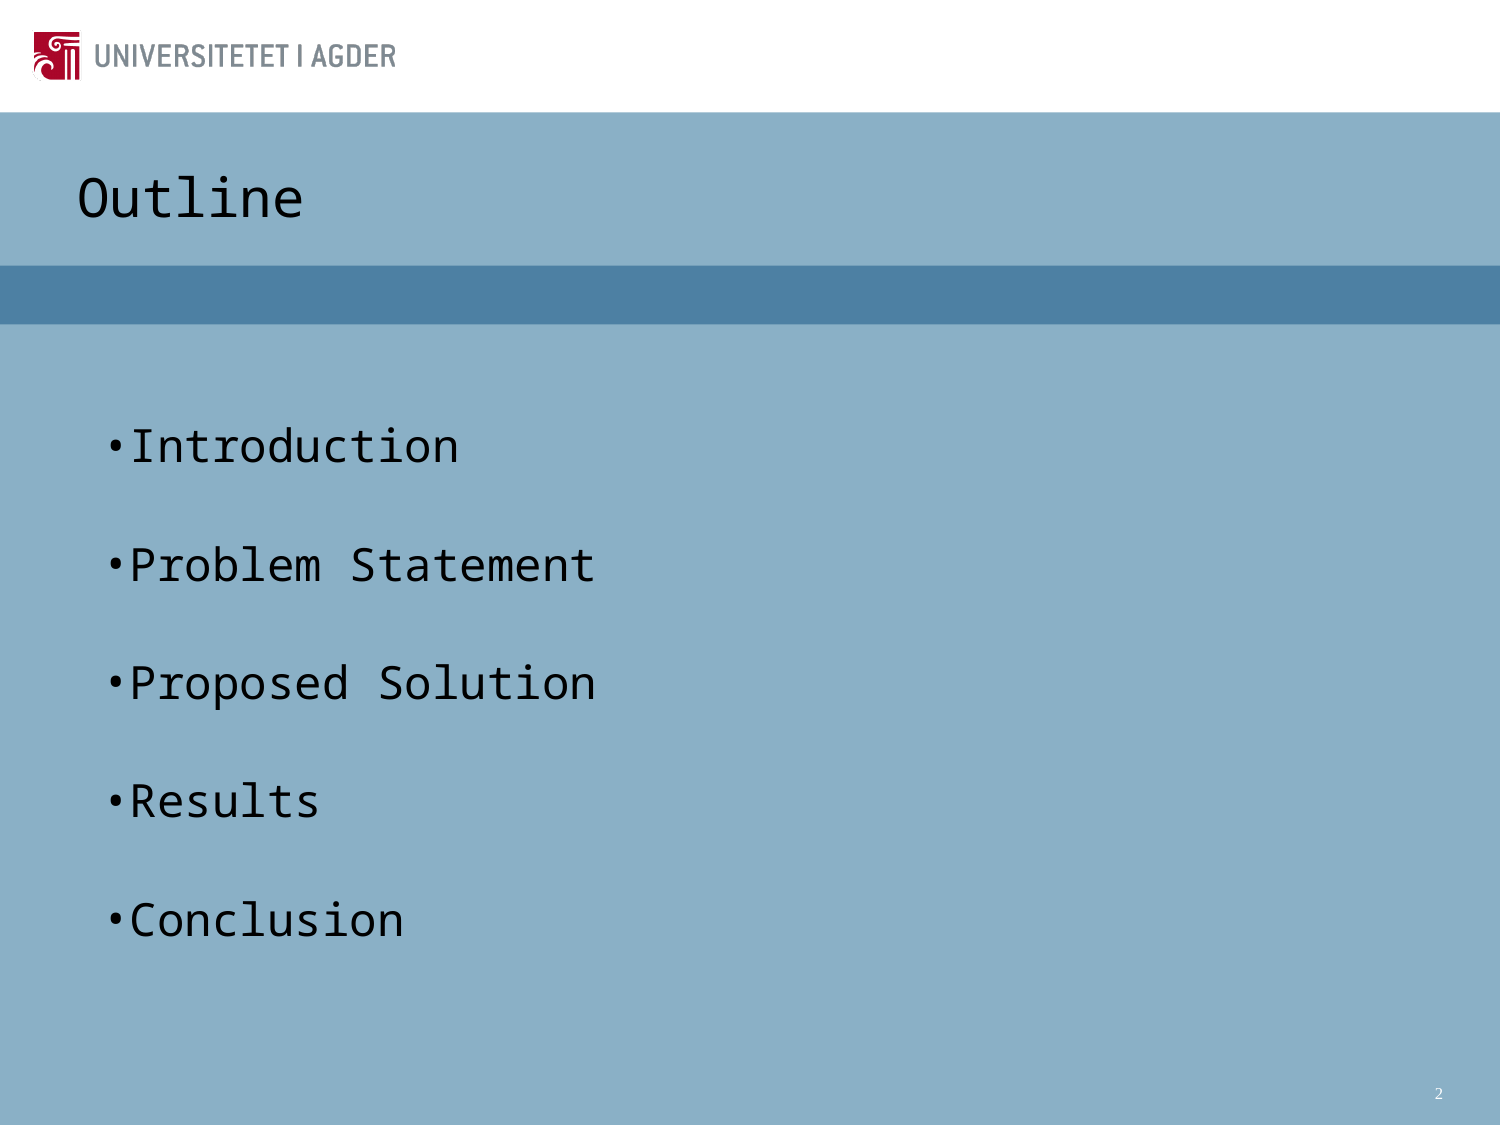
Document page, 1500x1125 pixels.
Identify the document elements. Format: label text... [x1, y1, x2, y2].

text_box [0, 265, 1500, 325]
list Introduction Problem Statement Proposed Solution Results Conclusion [59, 354, 1459, 1093]
title Outline [62, 149, 1463, 237]
picture [32, 30, 395, 81]
